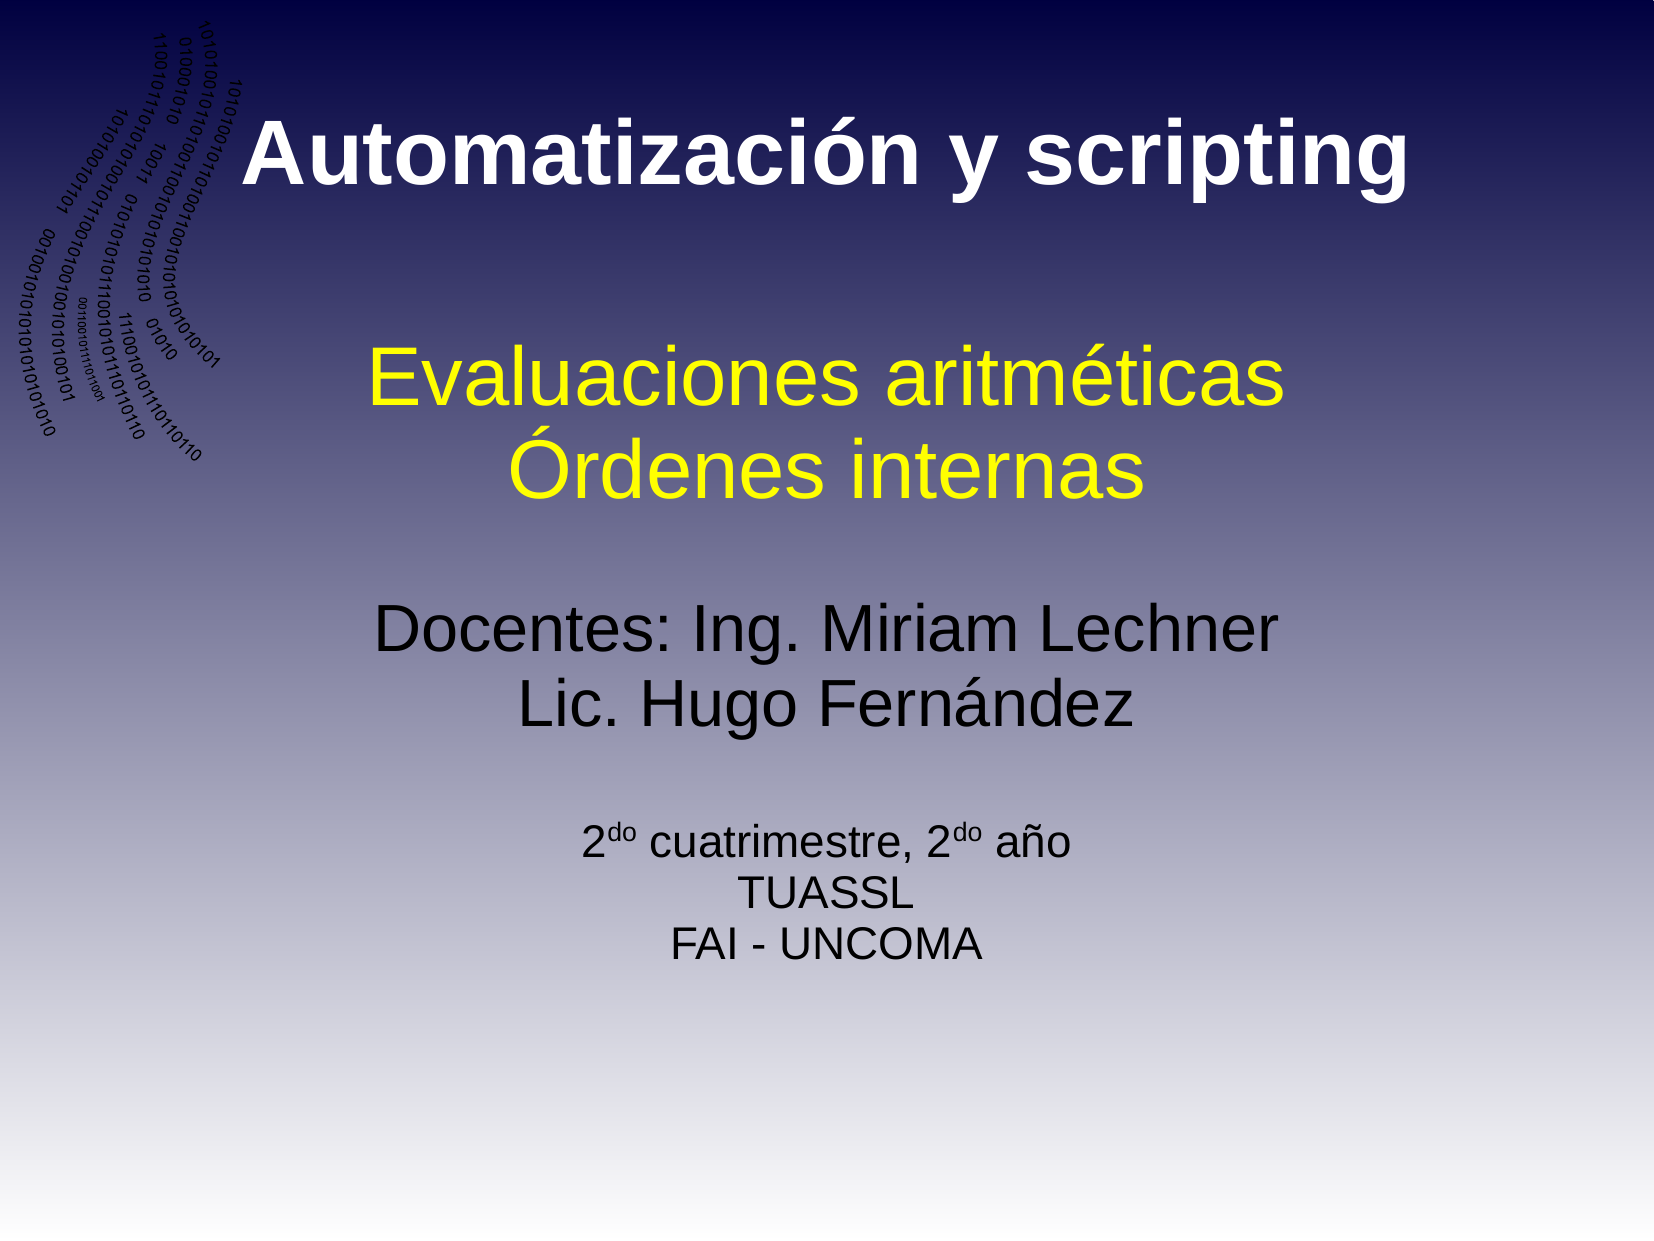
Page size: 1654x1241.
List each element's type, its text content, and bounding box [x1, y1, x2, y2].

subtitle Evaluaciones aritméticas Órdenes internas Docentes: Ing. Miriam Lechner Lic. Hugo Fernández 2do cuatrimestre, 2do año TUASSL FAI - UNCOMA [82, 282, 1571, 1017]
picture [18, 20, 243, 461]
title Automatización y scripting [243, 49, 1571, 257]
